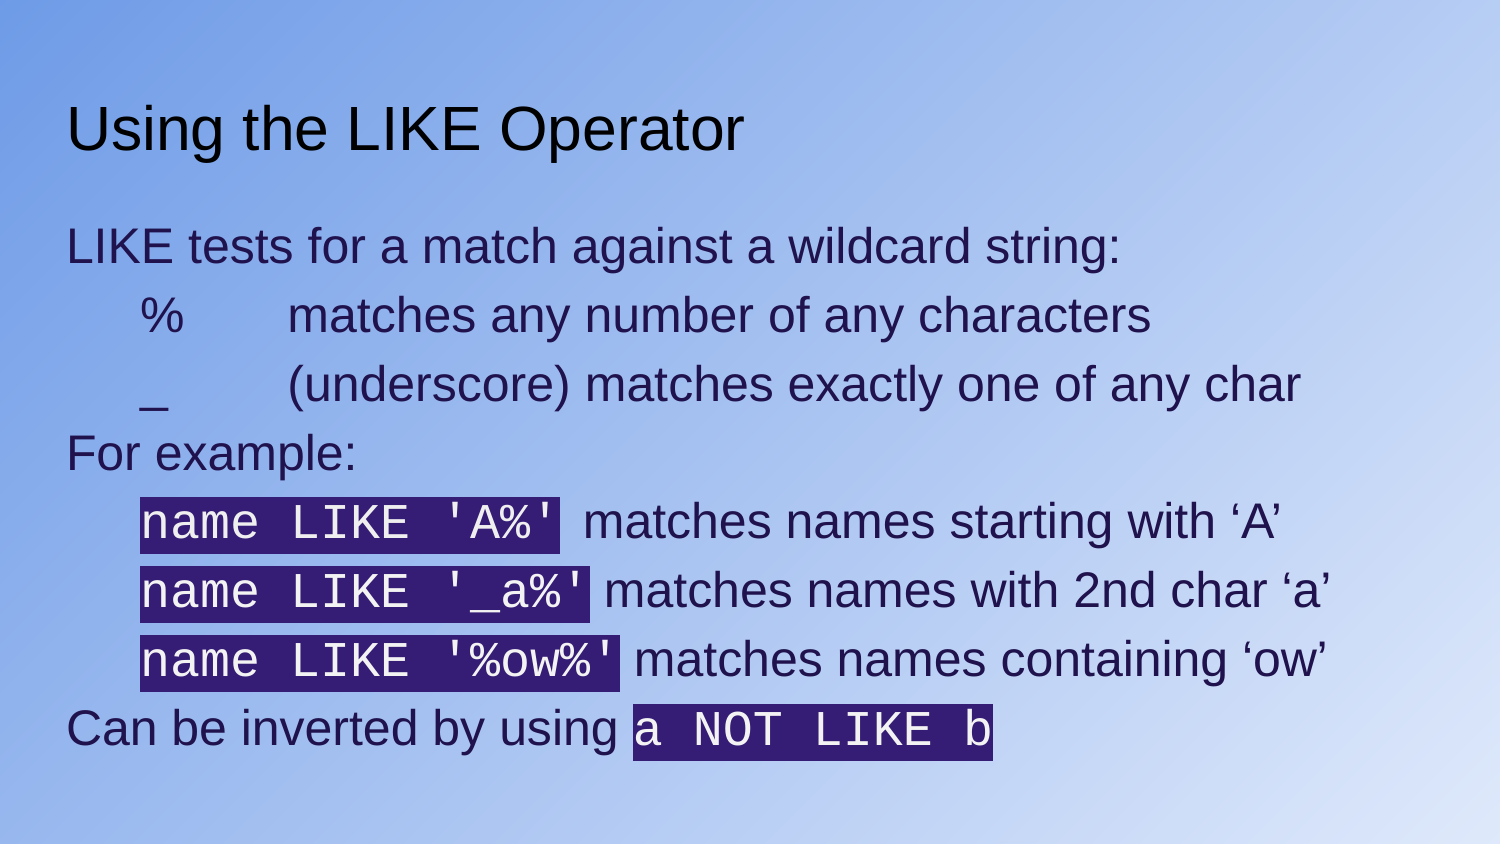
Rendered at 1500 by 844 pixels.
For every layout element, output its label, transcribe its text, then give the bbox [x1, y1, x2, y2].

title Using the LIKE Operator [51, 72, 1449, 167]
list LIKE tests for a match against a wildcard string: % matches any number of any characters _ (underscore) matches exactly one of any char For example: name LIKE 'A%' matches names starting with ‘A’ name LIKE '_a%' matches names with 2nd char ‘a’ name LIKE '%ow%' matches names containing ‘ow’ Can be inverted by using a NOT LIKE b [51, 189, 1449, 750]
